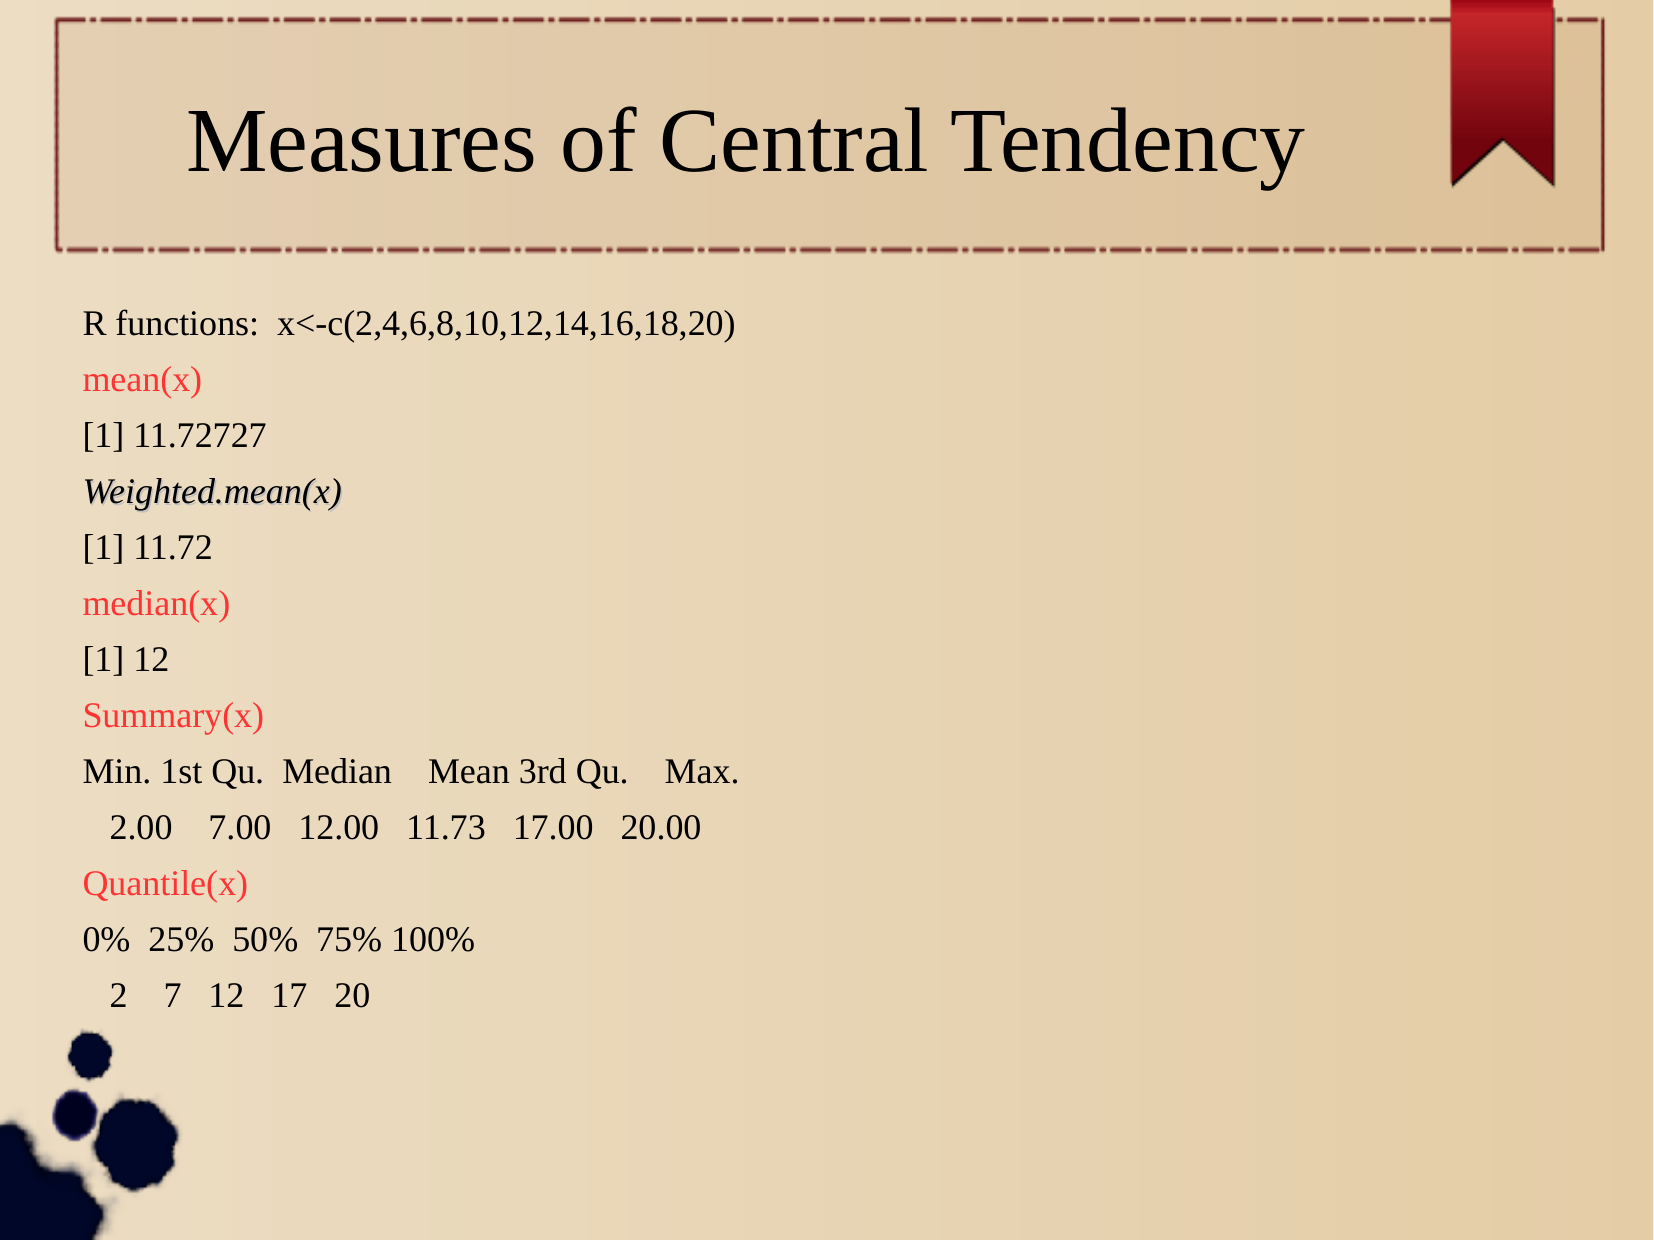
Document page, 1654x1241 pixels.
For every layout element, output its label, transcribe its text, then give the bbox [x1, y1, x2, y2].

list R functions: x<-c(2,4,6,8,10,12,14,16,18,20) mean(x) [1] 11.72727 Weighted.mean(x) [1] 11.72 median(x) [1] 12 Summary(x) Min. 1st Qu. Median Mean 3rd Qu. Max. 2.00 7.00 12.00 11.73 17.00 20.00 Quantile(x) 0% 25% 50% 75% 100% 2 7 12 17 20 [82, 299, 1571, 1019]
picture [0, 0, 1654, 1240]
title Measures of Central Tendency [82, 47, 1412, 229]
